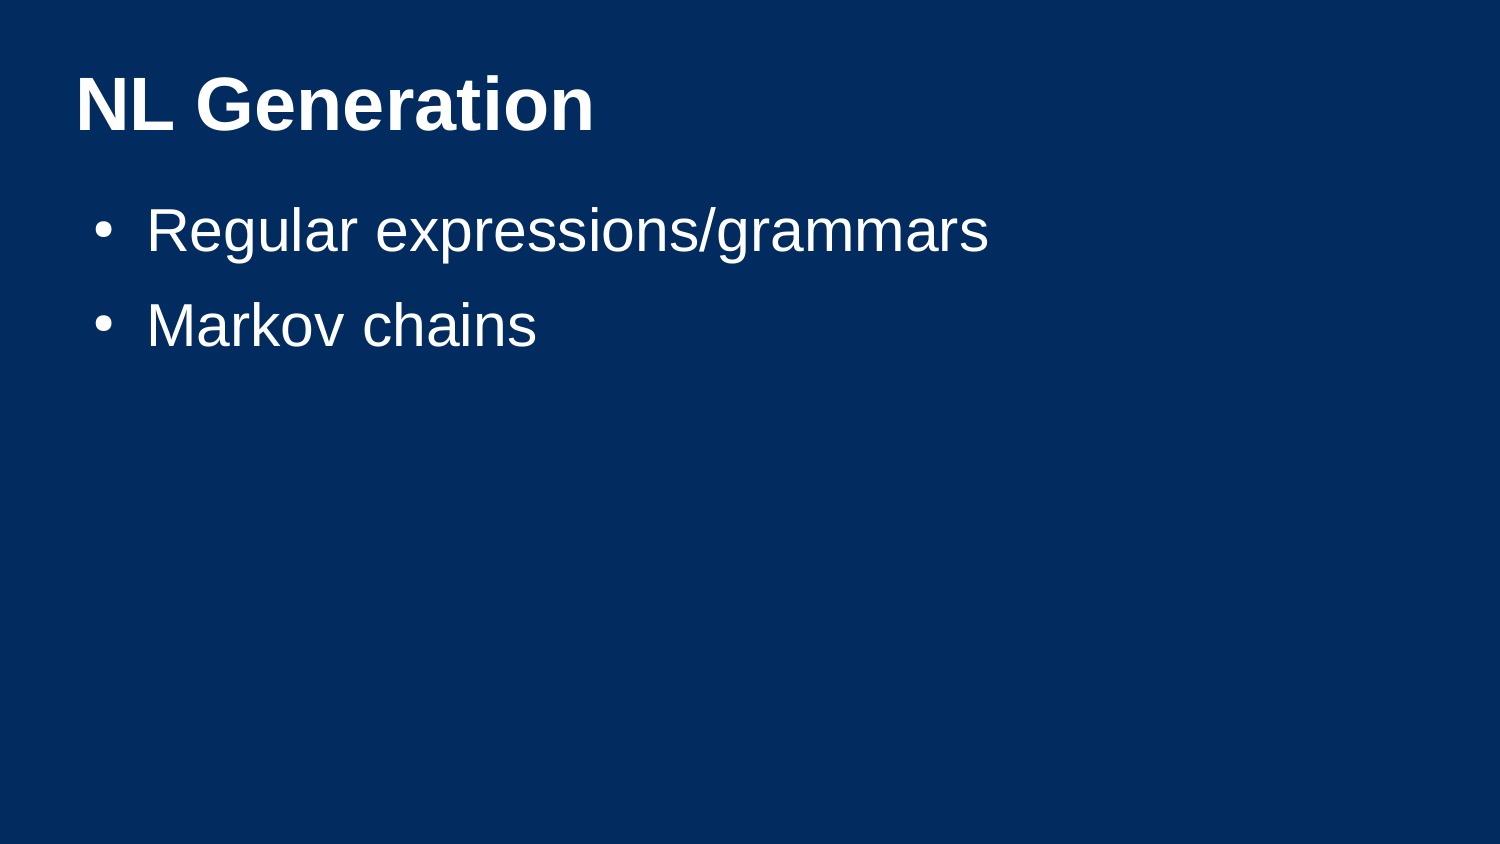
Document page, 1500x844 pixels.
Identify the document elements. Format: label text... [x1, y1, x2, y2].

title NL Generation [74, 33, 1425, 175]
list Regular expressions/grammars Markov chains [75, 196, 1426, 796]
